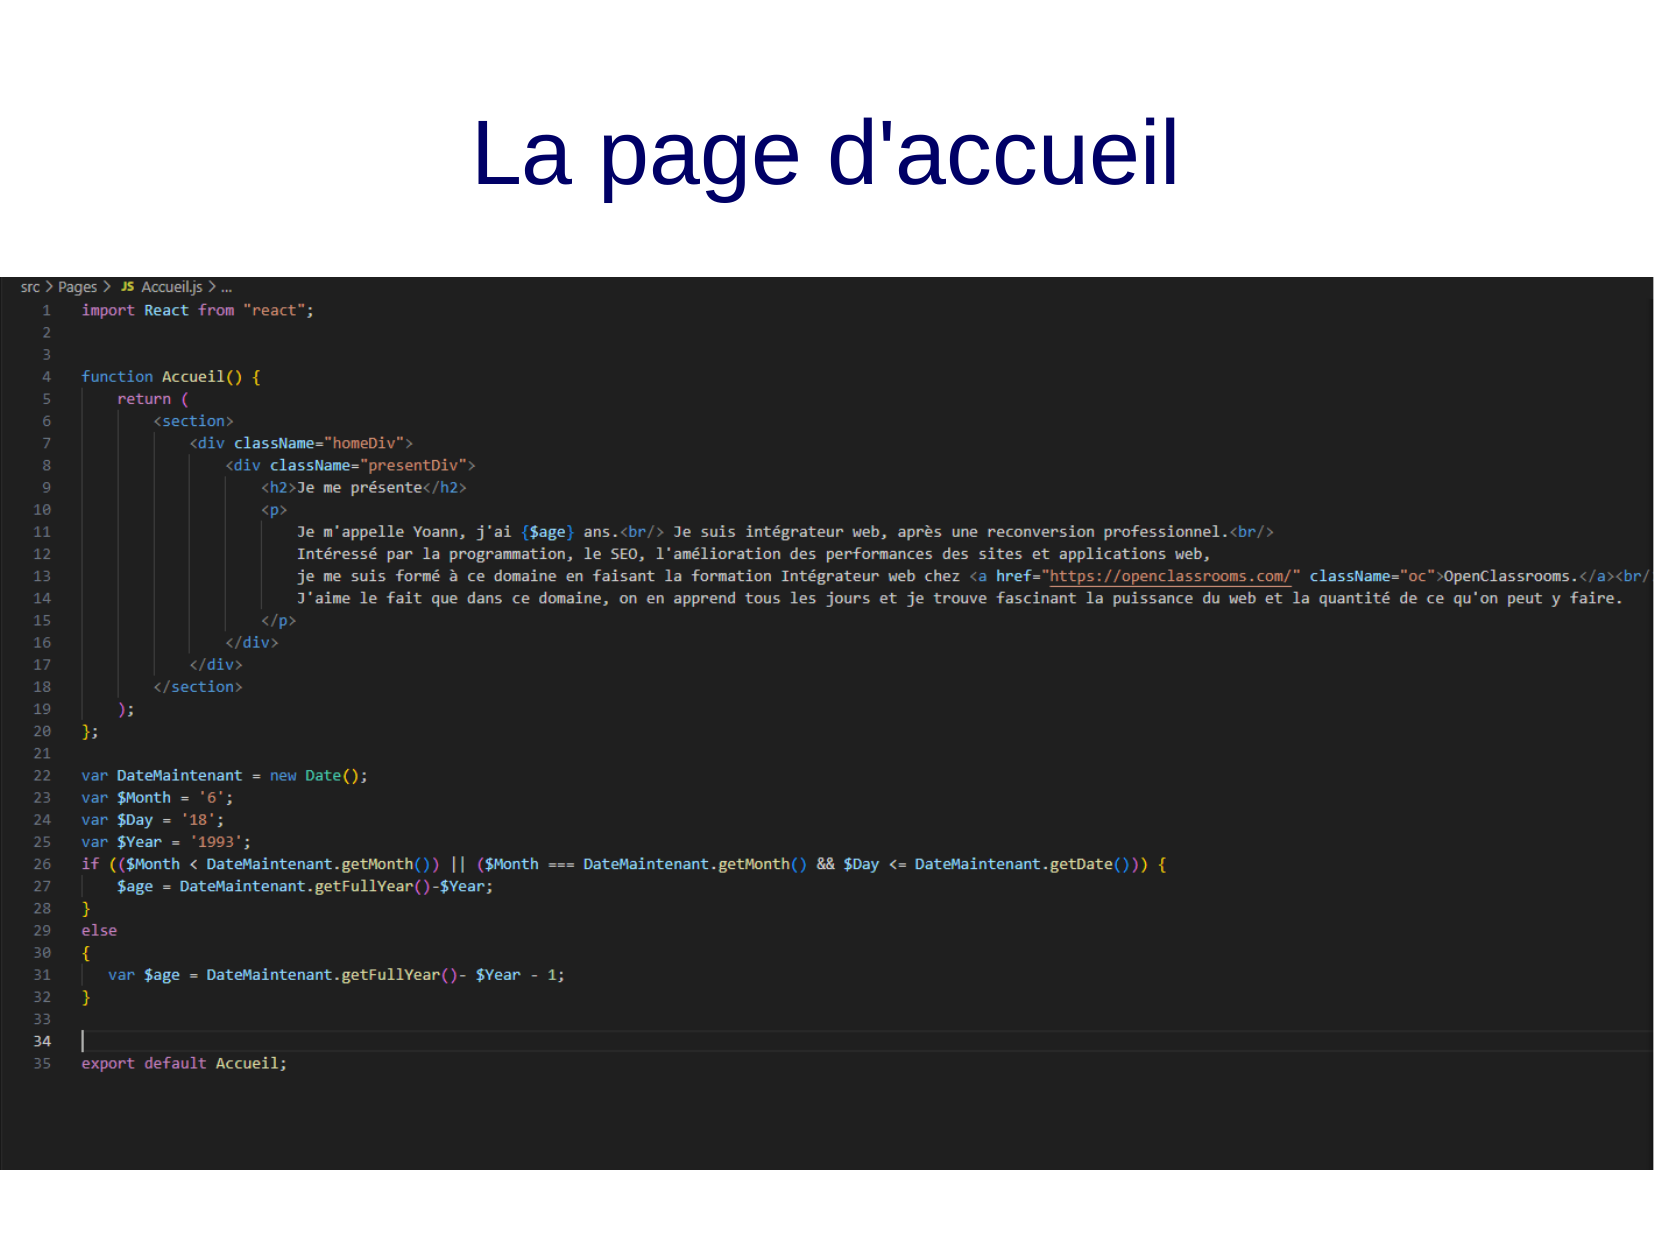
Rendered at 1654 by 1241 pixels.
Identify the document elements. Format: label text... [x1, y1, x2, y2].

picture [0, 277, 1654, 1170]
title La page d'accueil [82, 49, 1571, 257]
